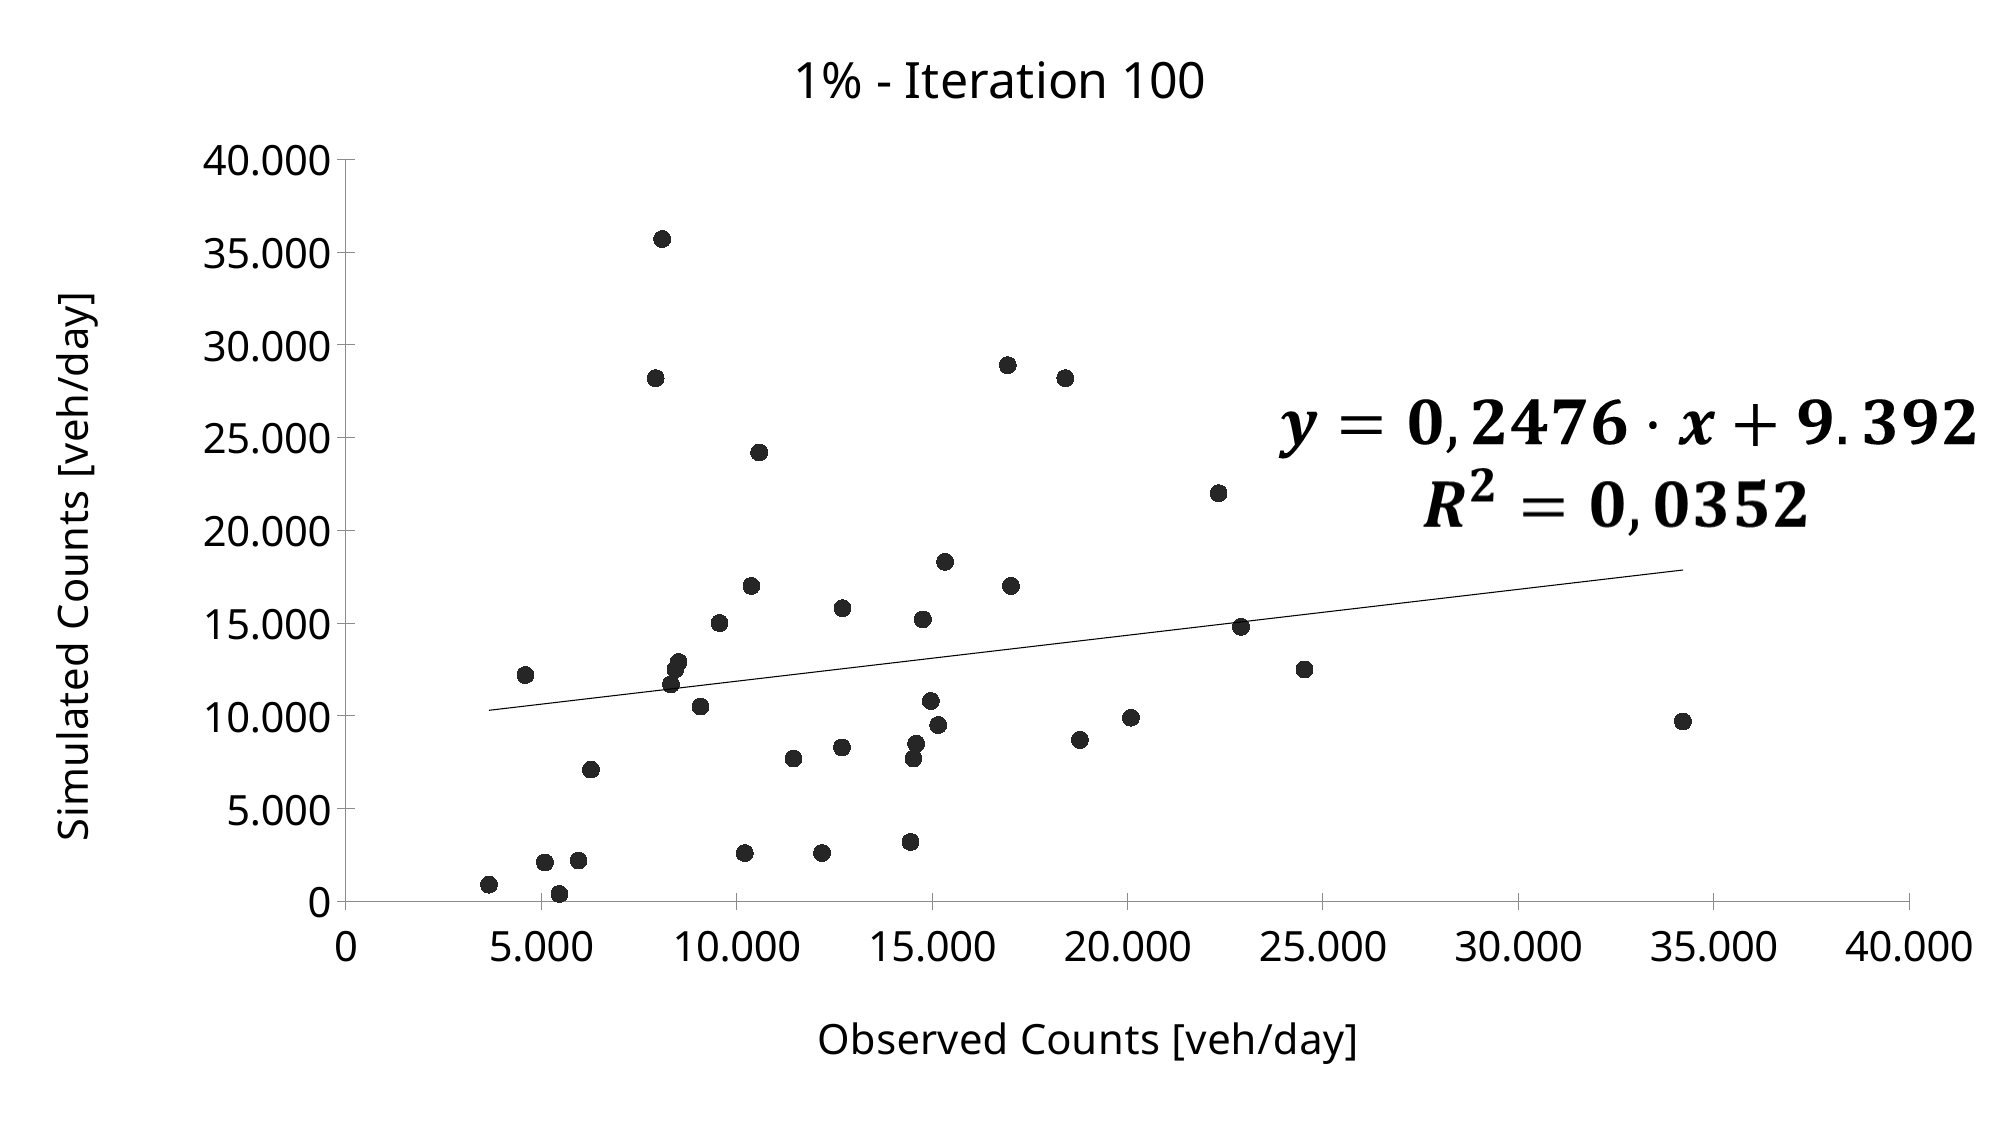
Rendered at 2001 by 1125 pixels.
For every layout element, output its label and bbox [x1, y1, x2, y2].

text_box [1267, 381, 1991, 545]
chart [0, 0, 2000, 1125]
